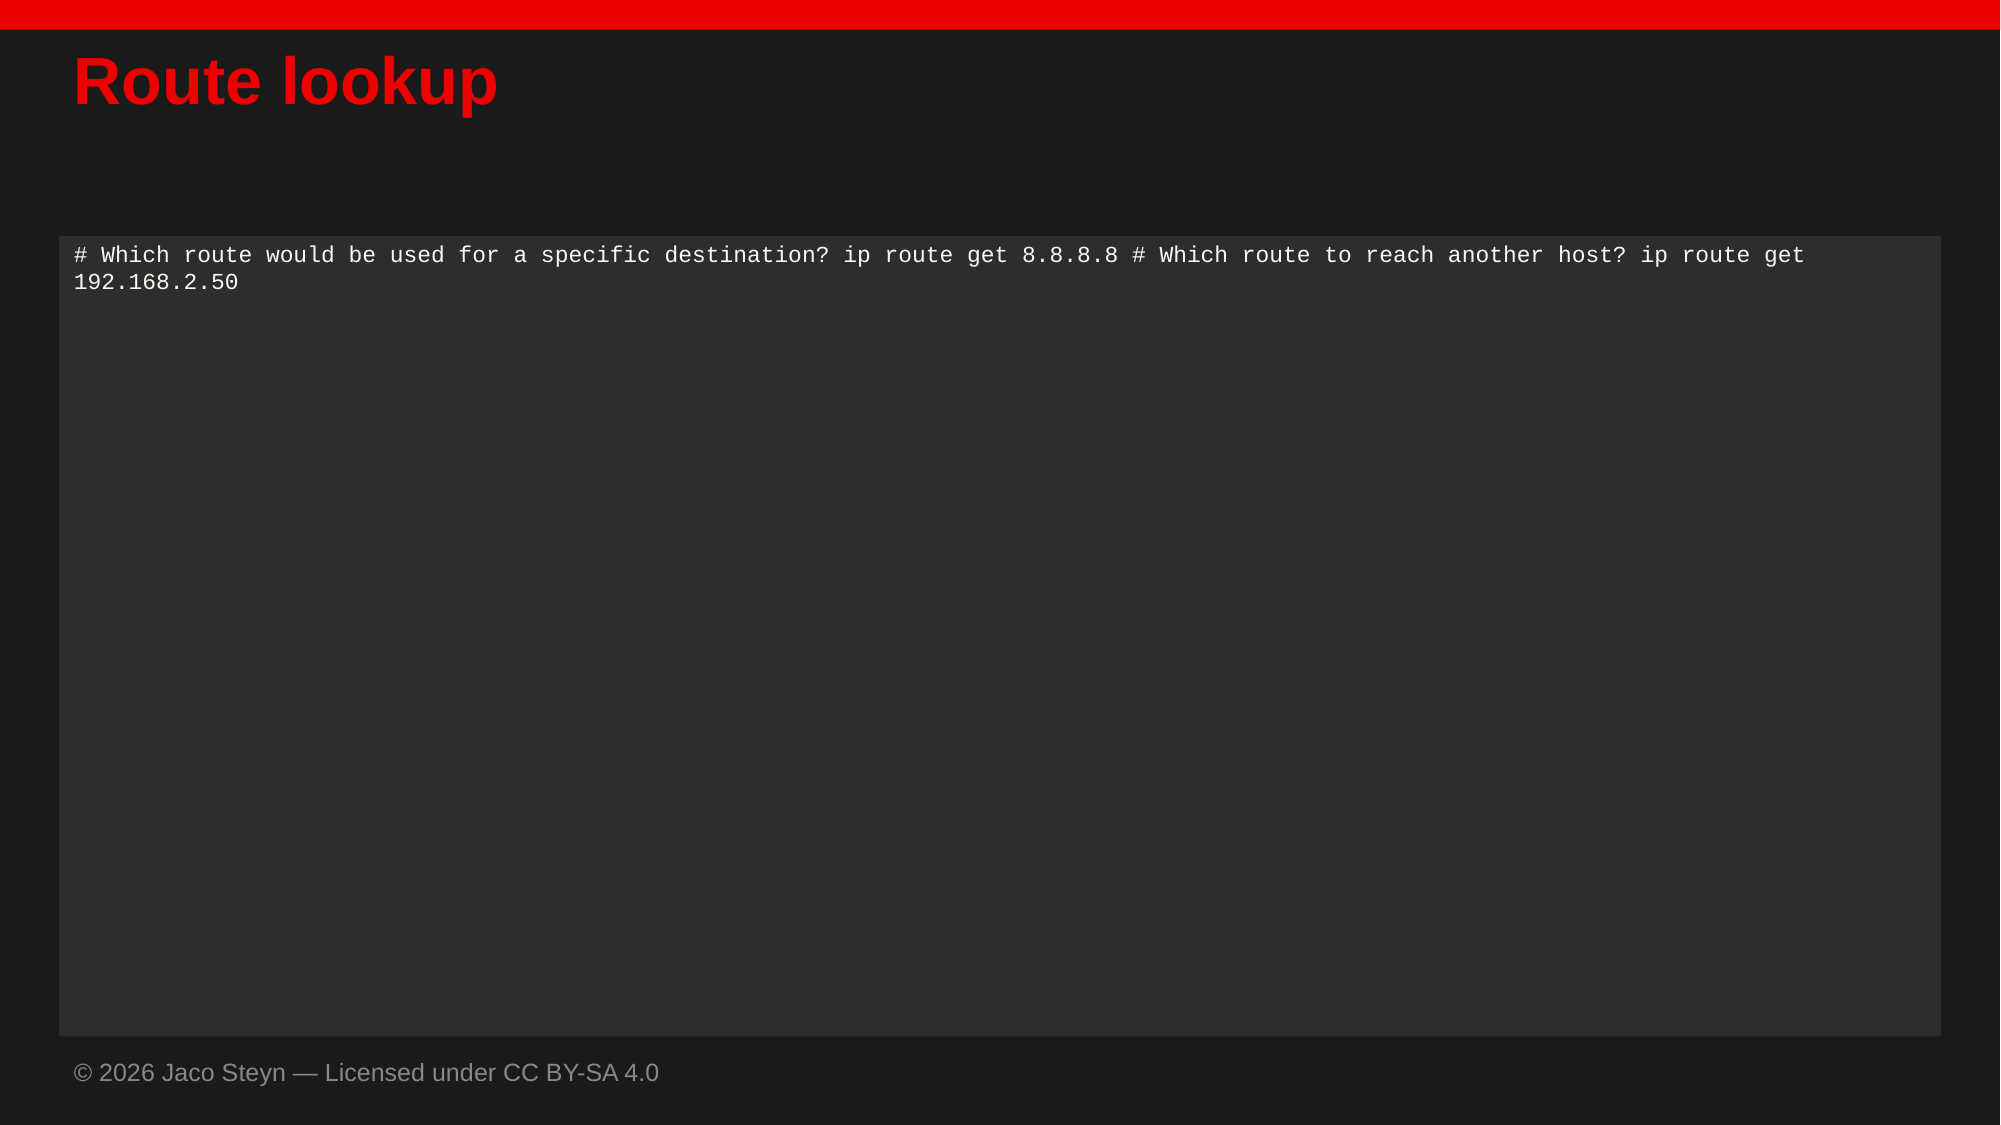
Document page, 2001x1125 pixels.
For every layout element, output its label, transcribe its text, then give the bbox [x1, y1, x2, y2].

text_box © 2026 Jaco Steyn — Licensed under CC BY-SA 4.0 [59, 1051, 1942, 1093]
text_box Route lookup [59, 36, 1942, 208]
text_box [0, 0, 2001, 30]
text_box # Which route would be used for a specific destination? ip route get 8.8.8.8 # Which route to reach another host? ip route get 192.168.2.50 [59, 236, 1942, 1037]
